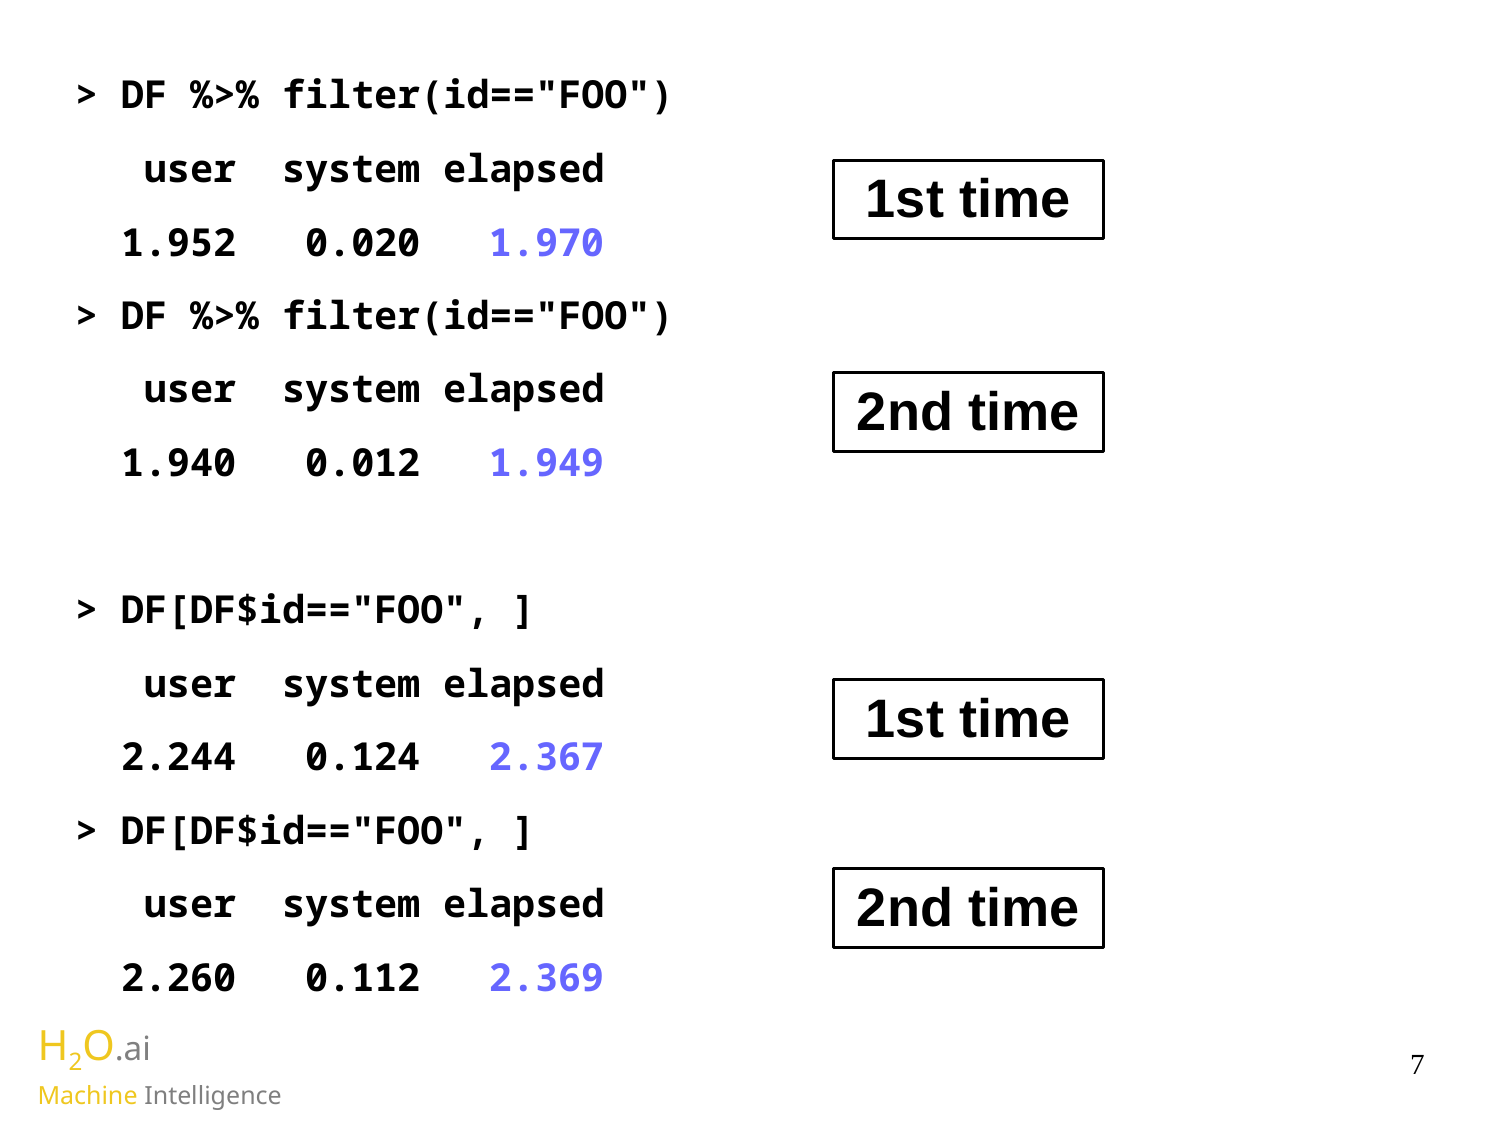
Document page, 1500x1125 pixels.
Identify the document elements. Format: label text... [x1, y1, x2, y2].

text_box 2nd time [833, 372, 1104, 452]
list > DF %>% filter(id=="FOO") user system elapsed 1.952 0.020 1.970 > DF %>% filter(id=="FOO") user system elapsed 1.940 0.012 1.949 > DF[DF$id=="FOO", ] user system elapsed 2.244 0.124 2.367 > DF[DF$id=="FOO", ] user system elapsed 2.260 0.112 2.369 [75, 67, 1425, 1006]
text_box 1st time [833, 679, 1104, 759]
text_box 2nd time [833, 868, 1104, 948]
text_box 1st time [833, 160, 1104, 239]
